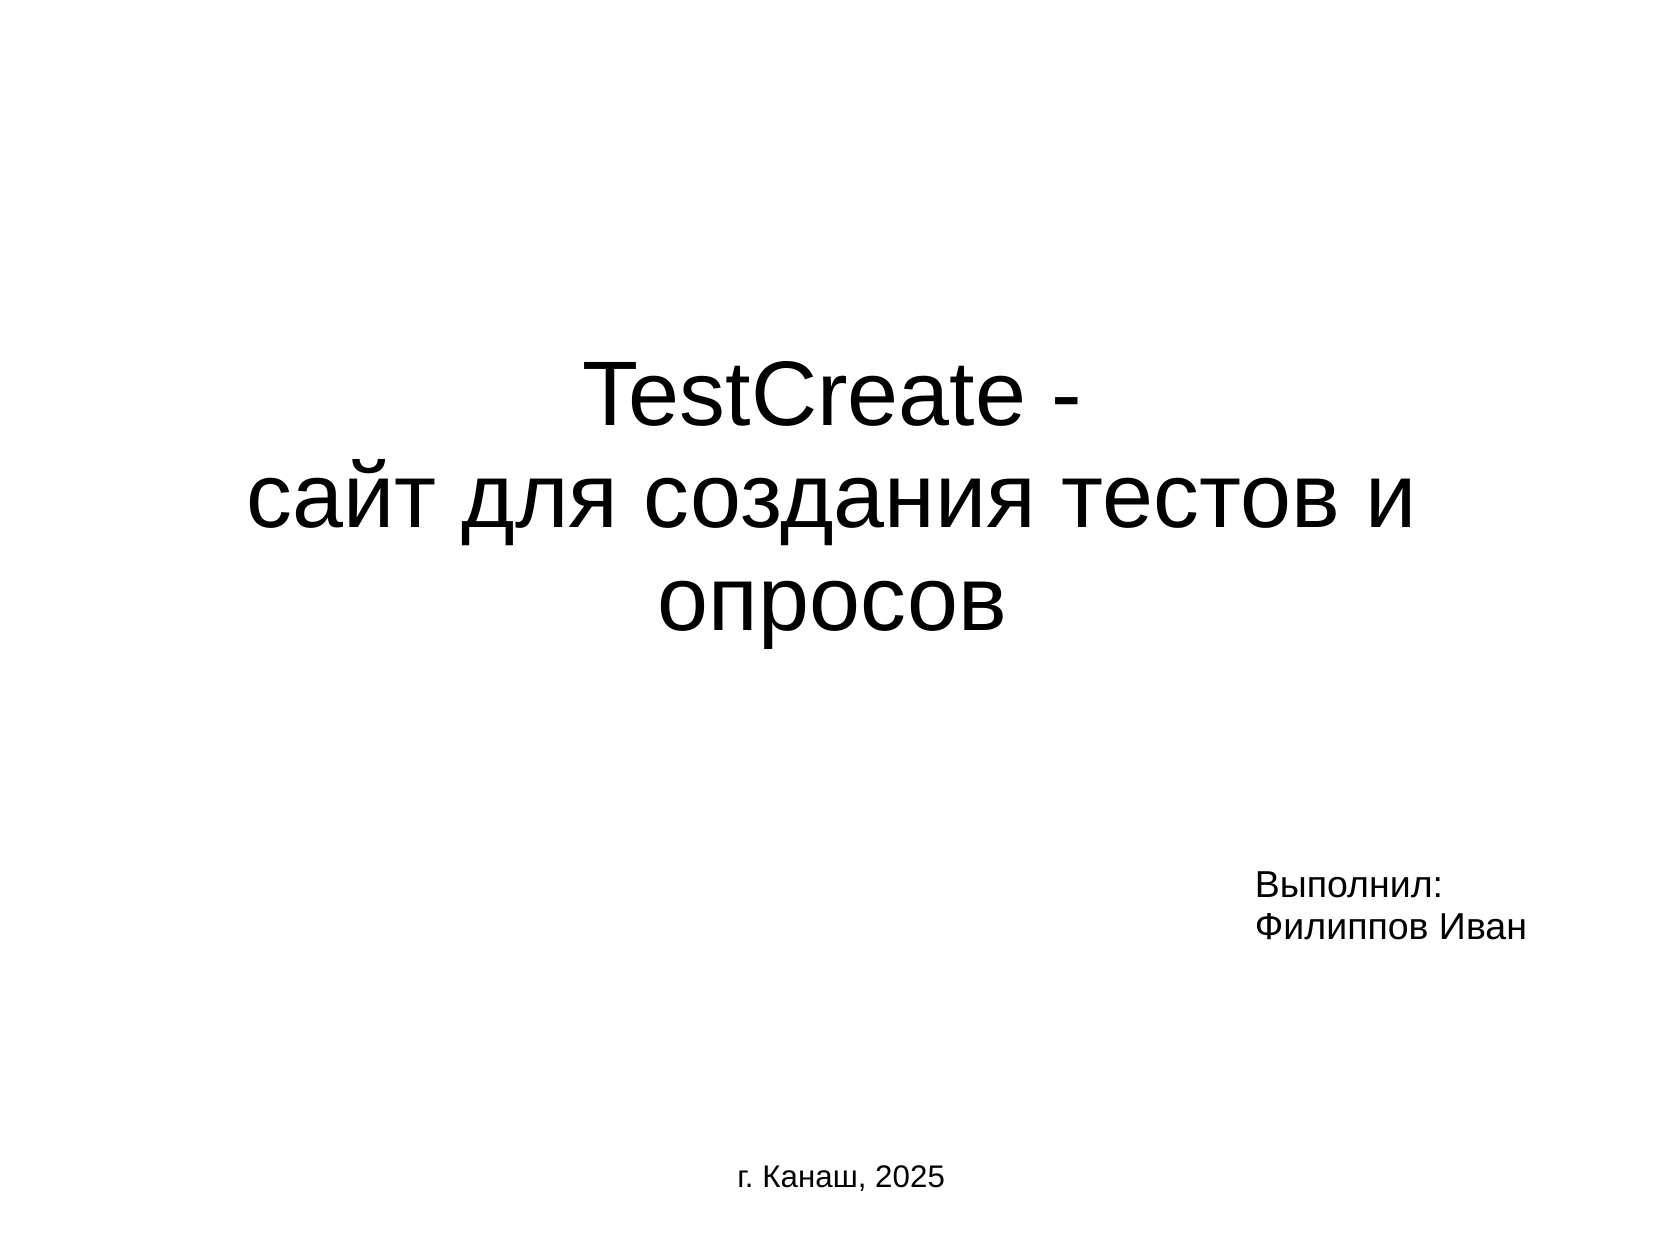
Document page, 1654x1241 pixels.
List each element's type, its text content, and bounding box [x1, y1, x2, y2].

text_box Выполнил: Филиппов Иван [1240, 856, 1565, 998]
text_box г. Канаш, 2025 [649, 1151, 1034, 1202]
title TestCreate - сайт для создания тестов и опросов [88, 341, 1577, 650]
